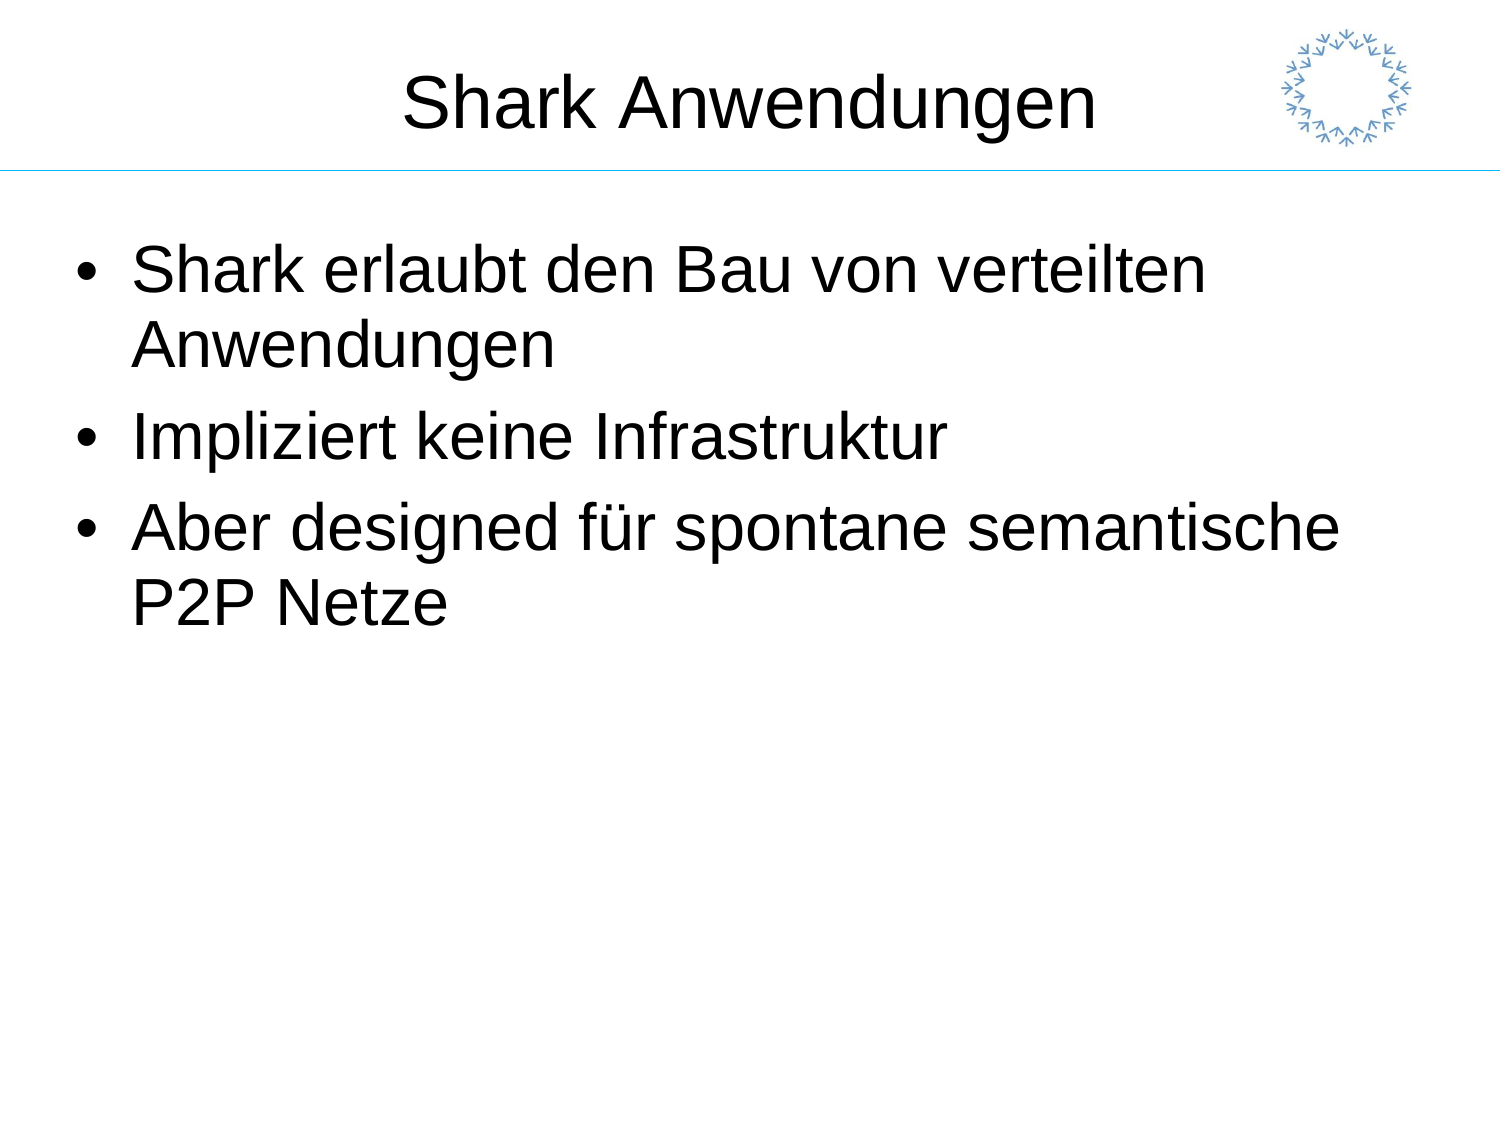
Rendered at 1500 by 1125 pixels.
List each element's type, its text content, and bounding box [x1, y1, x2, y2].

list Shark erlaubt den Bau von verteilten Anwendungen Impliziert keine Infrastruktur Aber designed für spontane semantische P2P Netze [75, 232, 1426, 986]
title Shark Anwendungen [75, 57, 1426, 148]
picture [1281, 29, 1412, 57]
